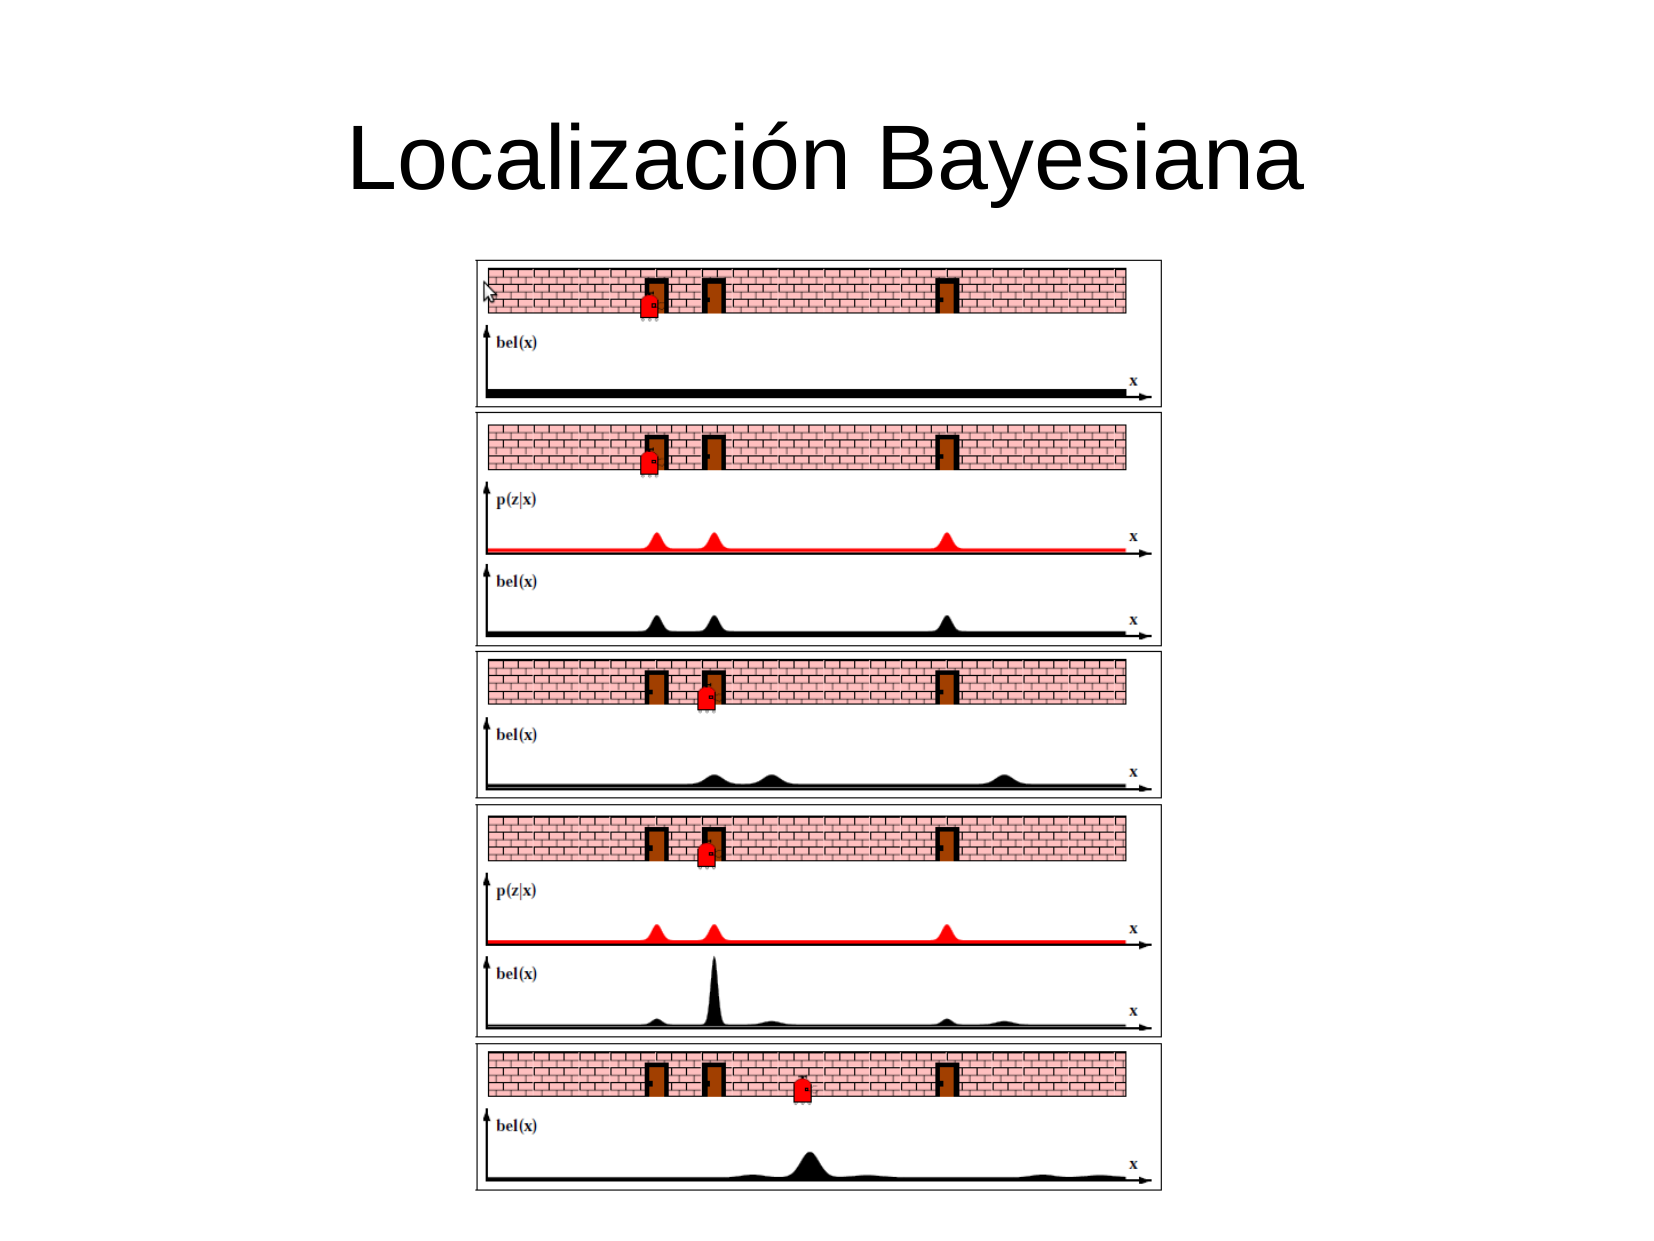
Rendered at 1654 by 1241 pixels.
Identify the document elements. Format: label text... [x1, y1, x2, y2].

picture [472, 253, 1170, 1194]
title Localización Bayesiana [82, 49, 1571, 257]
